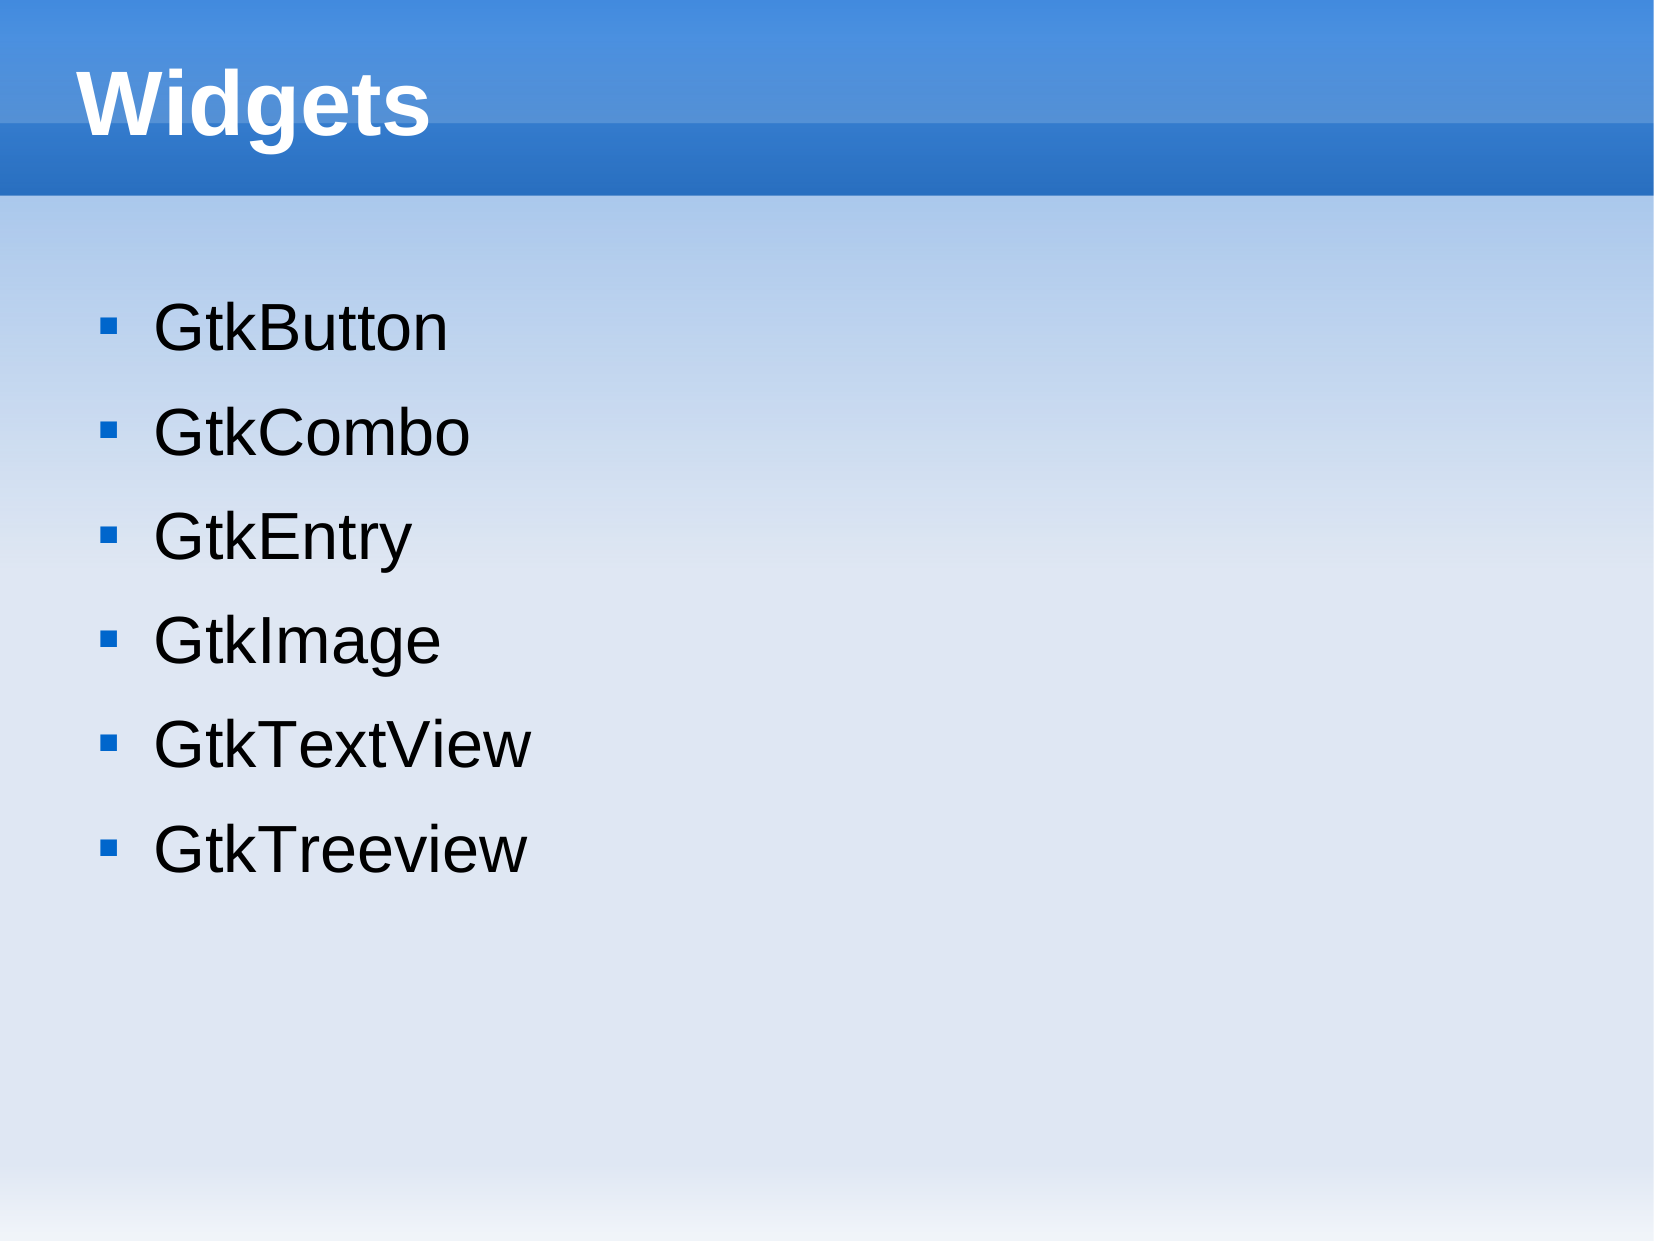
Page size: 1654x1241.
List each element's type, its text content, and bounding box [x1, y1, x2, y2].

list GtkButton GtkCombo GtkEntry GtkImage GtkTextView GtkTreeview [82, 290, 1571, 1094]
picture [0, 0, 1654, 1241]
title Widgets [76, 7, 1565, 200]
